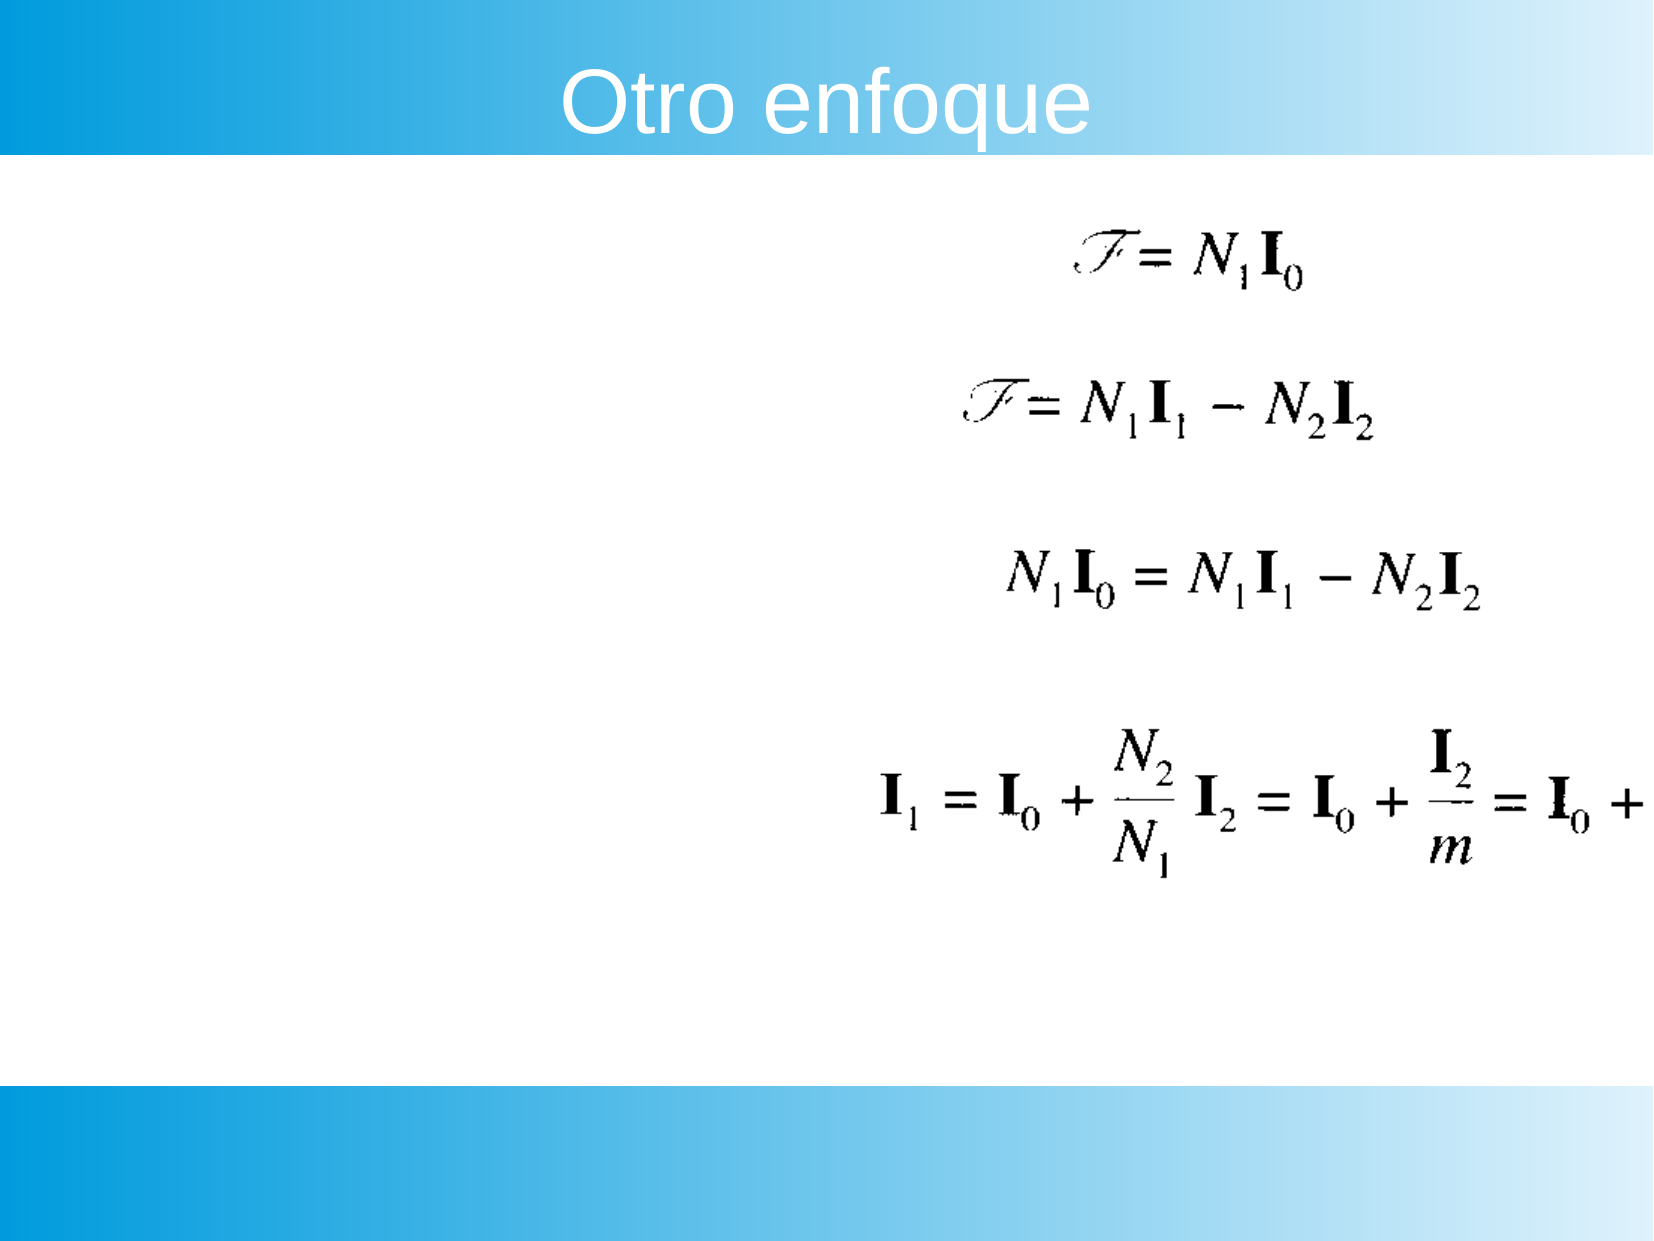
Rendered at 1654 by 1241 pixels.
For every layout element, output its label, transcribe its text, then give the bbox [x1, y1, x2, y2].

picture [818, 200, 1654, 905]
title Otro enfoque [82, 49, 1571, 155]
